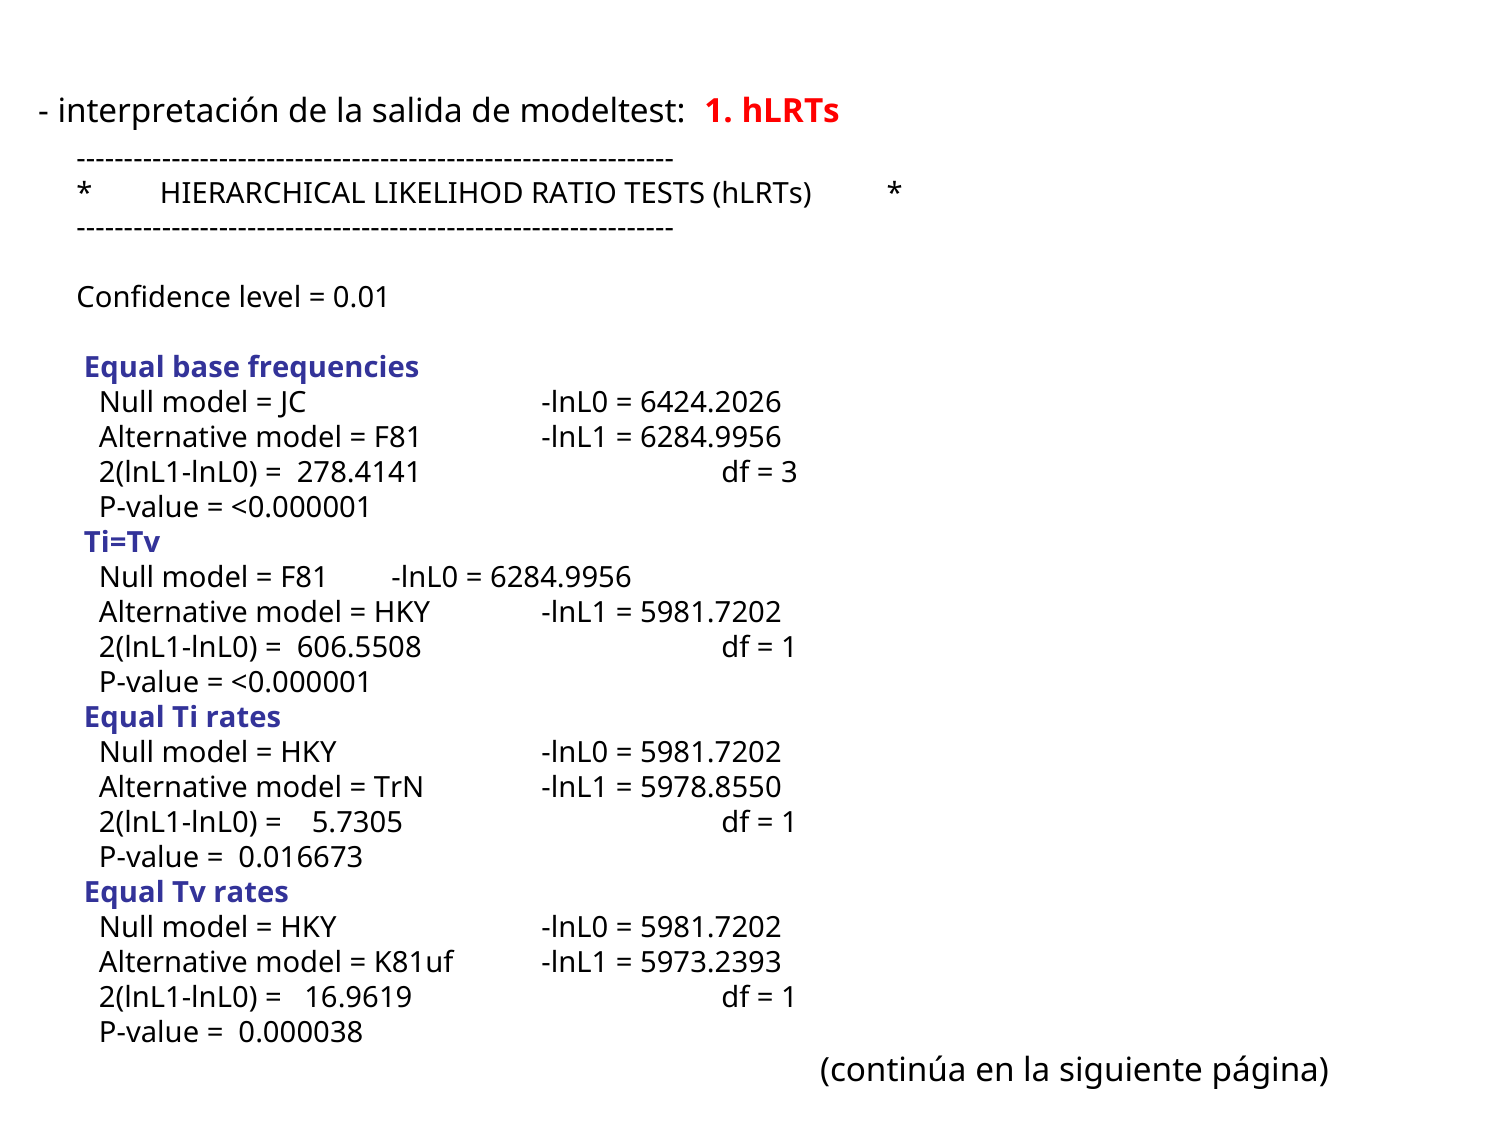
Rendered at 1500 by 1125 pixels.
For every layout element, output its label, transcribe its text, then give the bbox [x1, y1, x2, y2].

text_box - interpretación de la salida de modeltest: 1. hLRTs [23, 84, 1465, 138]
text_box --------------------------------------------------------------- * HIERARCHICAL LIKELIHOD RATIO TESTS (hLRTs) * --------------------------------------------------------------- Confidence level = 0.01 Equal base frequencies Null model = JC -lnL0 = 6424.2026 Alternative model = F81 -lnL1 = 6284.9956 2(lnL1-lnL0) = 278.4141 df = 3 P-value = <0.000001 Ti=Tv Null model = F81 -lnL0 = 6284.9956 Alternative model = HKY -lnL1 = 5981.7202 2(lnL1-lnL0) = 606.5508 df = 1 P-value = <0.000001 Equal Ti rates Null model = HKY -lnL0 = 5981.7202 Alternative model = TrN -lnL1 = 5978.8550 2(lnL1-lnL0) = 5.7305 df = 1 P-value = 0.016673 Equal Tv rates Null model = HKY -lnL0 = 5981.7202 Alternative model = K81uf -lnL1 = 5973.2393 2(lnL1-lnL0) = 16.9619 df = 1 P-value = 0.000038 (continúa en la siguiente página) [61, 131, 1447, 1096]
